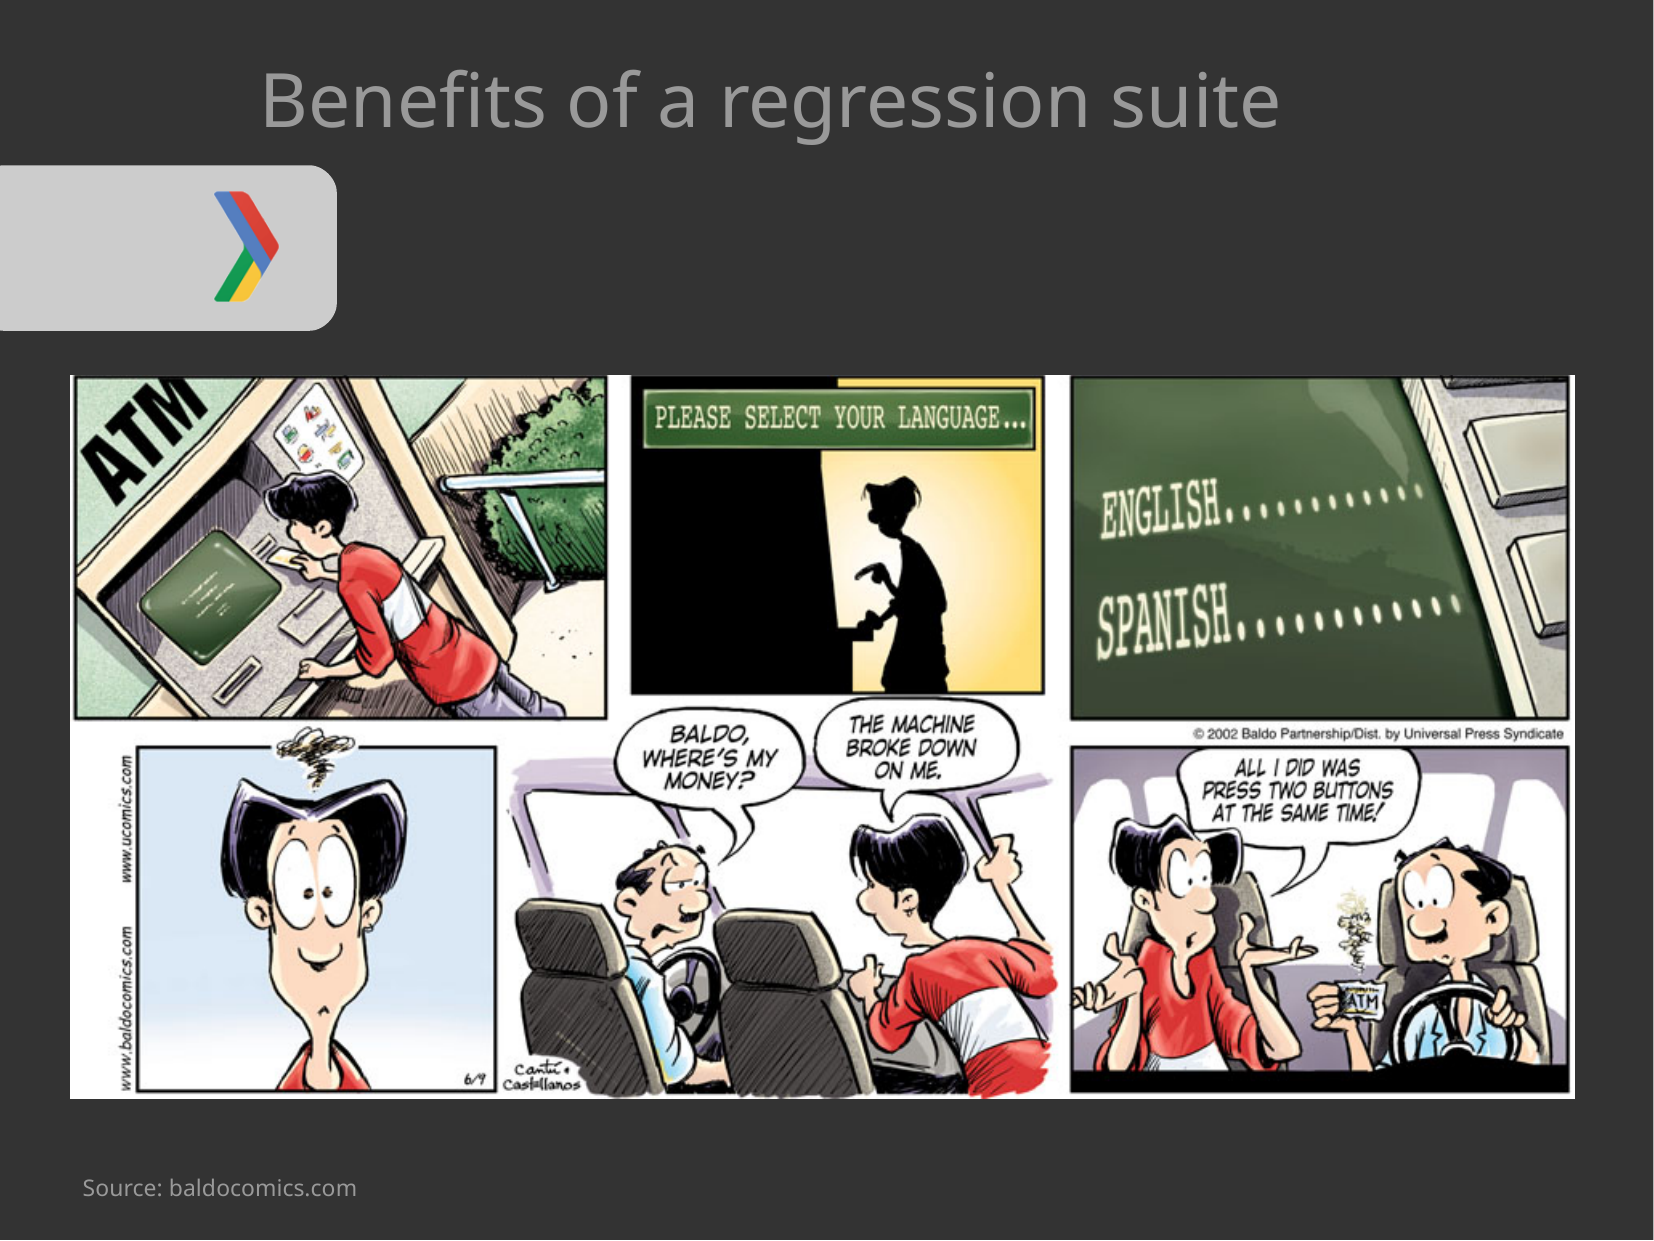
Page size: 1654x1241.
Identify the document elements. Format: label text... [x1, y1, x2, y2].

picture [177, 177, 316, 316]
title Benefits of a regression suite [259, 35, 1619, 162]
title Source: baldocomics.com [82, 1159, 1571, 1216]
picture [70, 375, 1575, 1099]
